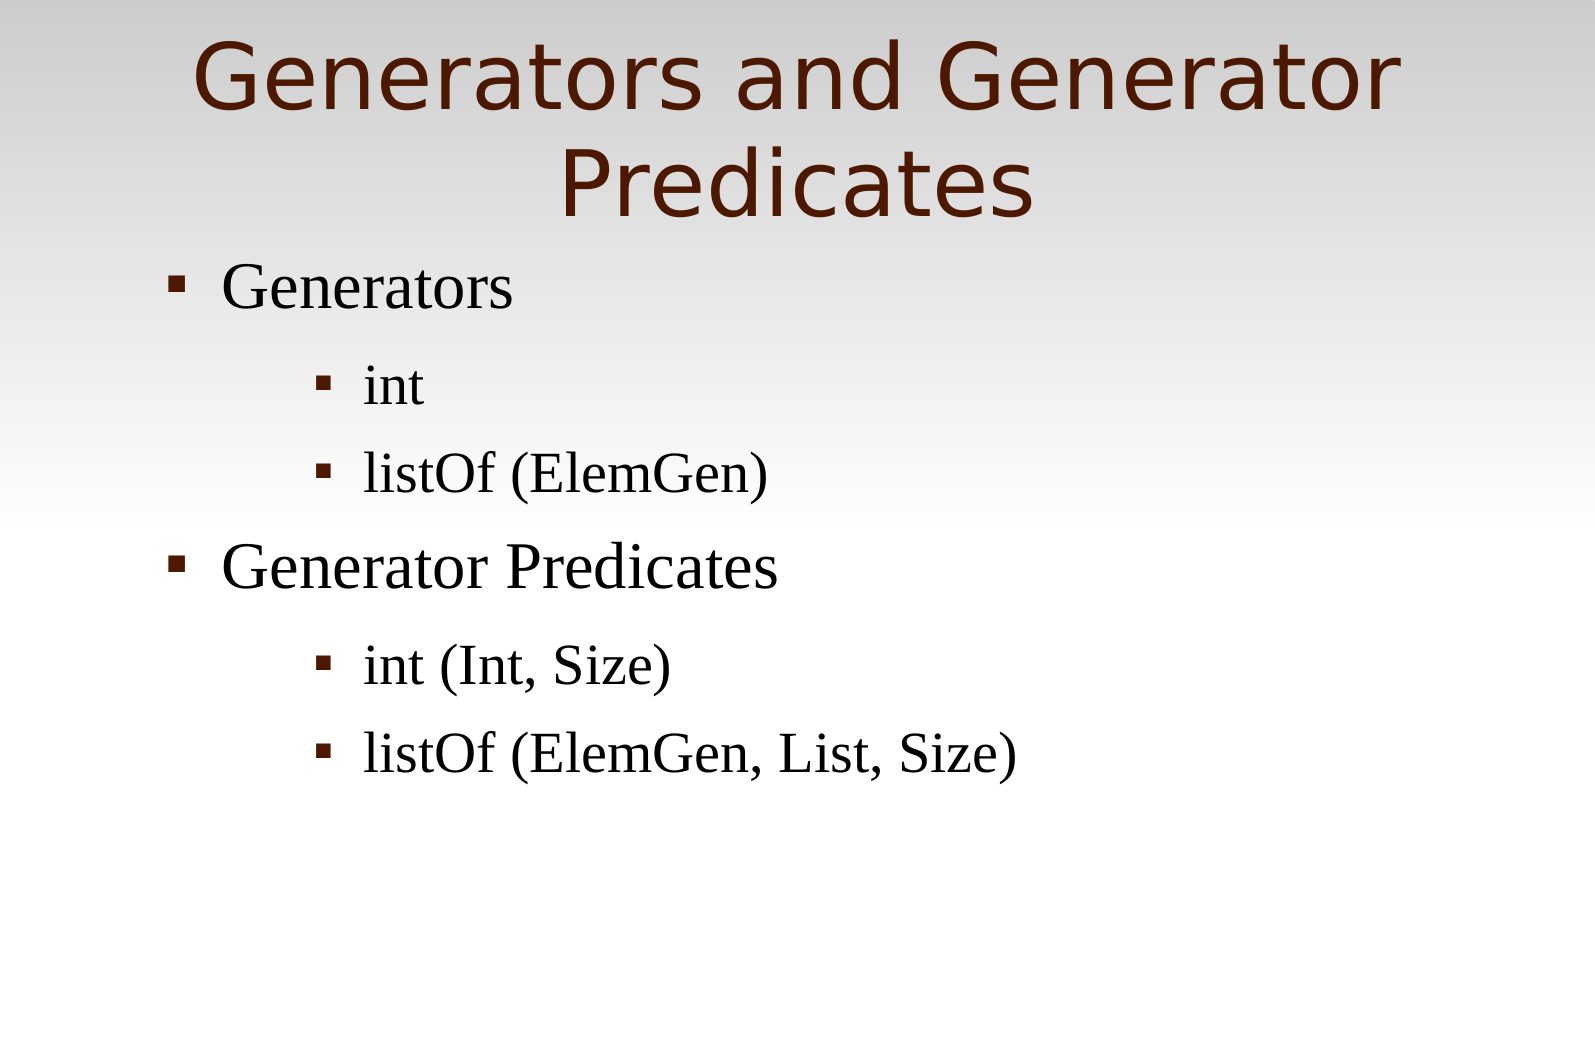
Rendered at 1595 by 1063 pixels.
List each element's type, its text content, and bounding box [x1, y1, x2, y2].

list Generators int listOf (ElemGen) Generator Predicates int (Int, Size) listOf (ElemGen, List, Size) [79, 248, 1515, 951]
title Generators and Generator Predicates [79, 24, 1515, 239]
